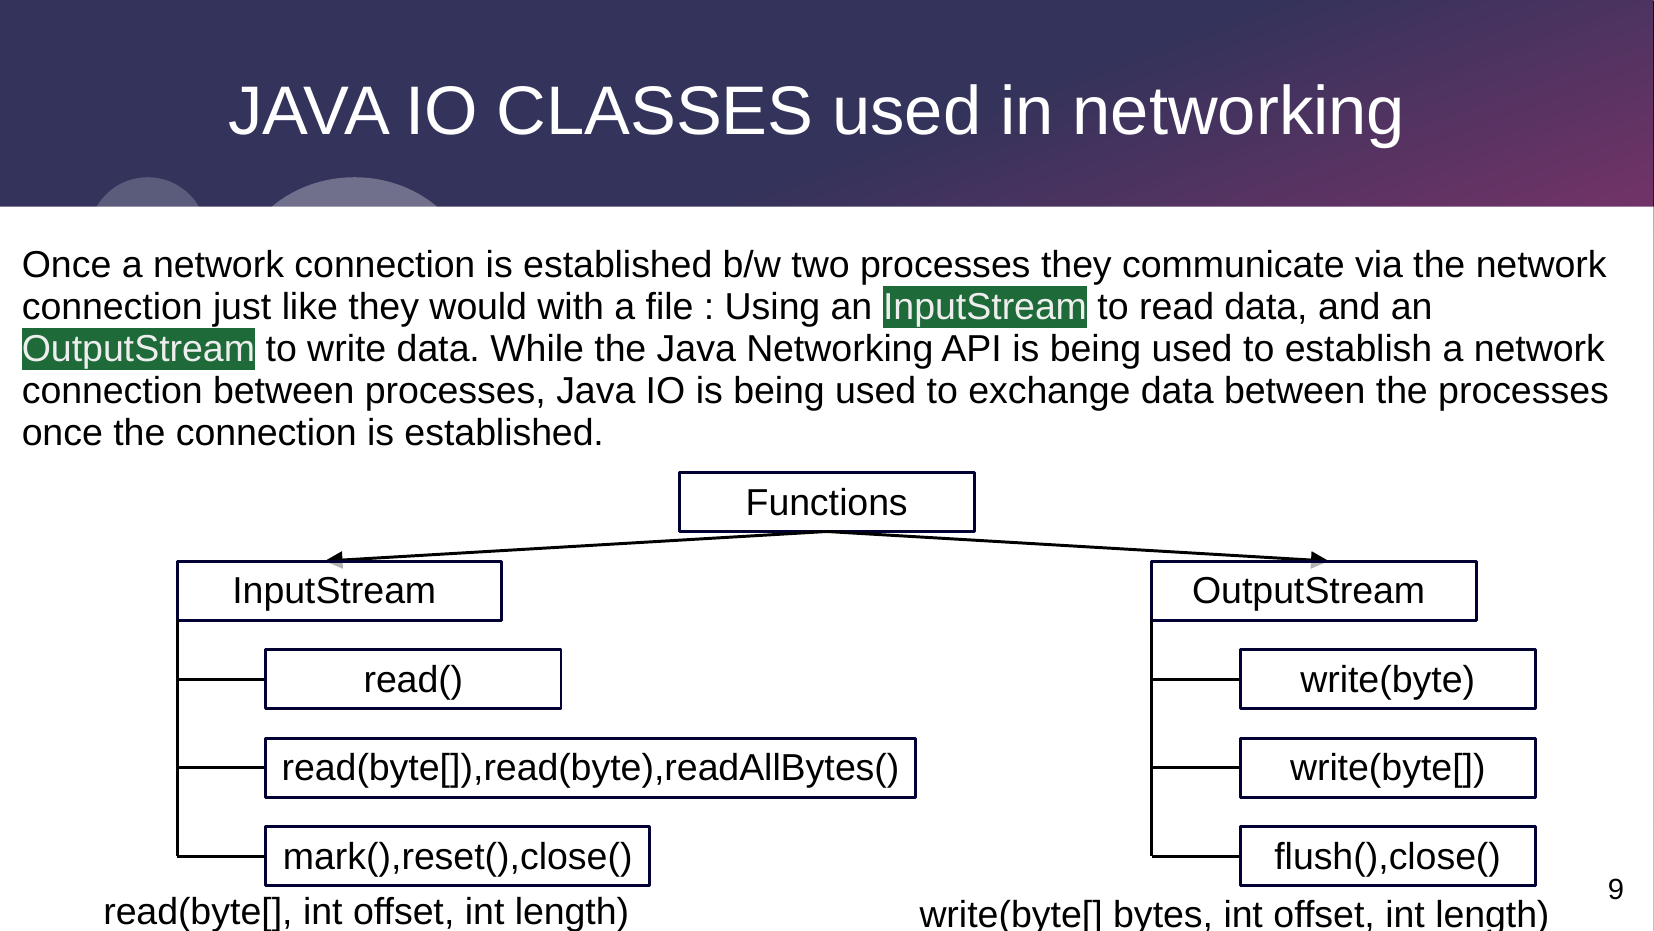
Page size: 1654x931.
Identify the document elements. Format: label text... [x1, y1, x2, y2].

text_box Once a network connection is established b/w two processes they communicate via the network connection just like they would with a file : Using an InputStream to read data, and an OutputStream to write data. While the Java Networking API is being used to establish a network connection between processes, Java IO is being used to exchange data between the processes once the connection is established. [7, 236, 1625, 473]
text_box write(byte[] bytes, int offset, int length) [904, 885, 1565, 931]
text_box OutputStream [1151, 561, 1477, 621]
text_box read() [265, 649, 562, 709]
text_box InputStream [177, 561, 502, 621]
text_box flush(),close() [1240, 826, 1536, 885]
text_box Functions [679, 472, 975, 532]
text_box write(byte) [1240, 649, 1536, 709]
text_box mark(),reset(),close() [265, 826, 650, 886]
title JAVA IO CLASSES used in networking [88, 29, 1565, 192]
text_box read(byte[], int offset, int length) [88, 883, 645, 928]
text_box read(byte[]),read(byte),readAllBytes() [265, 738, 916, 798]
text_box write(byte[]) [1240, 738, 1536, 798]
